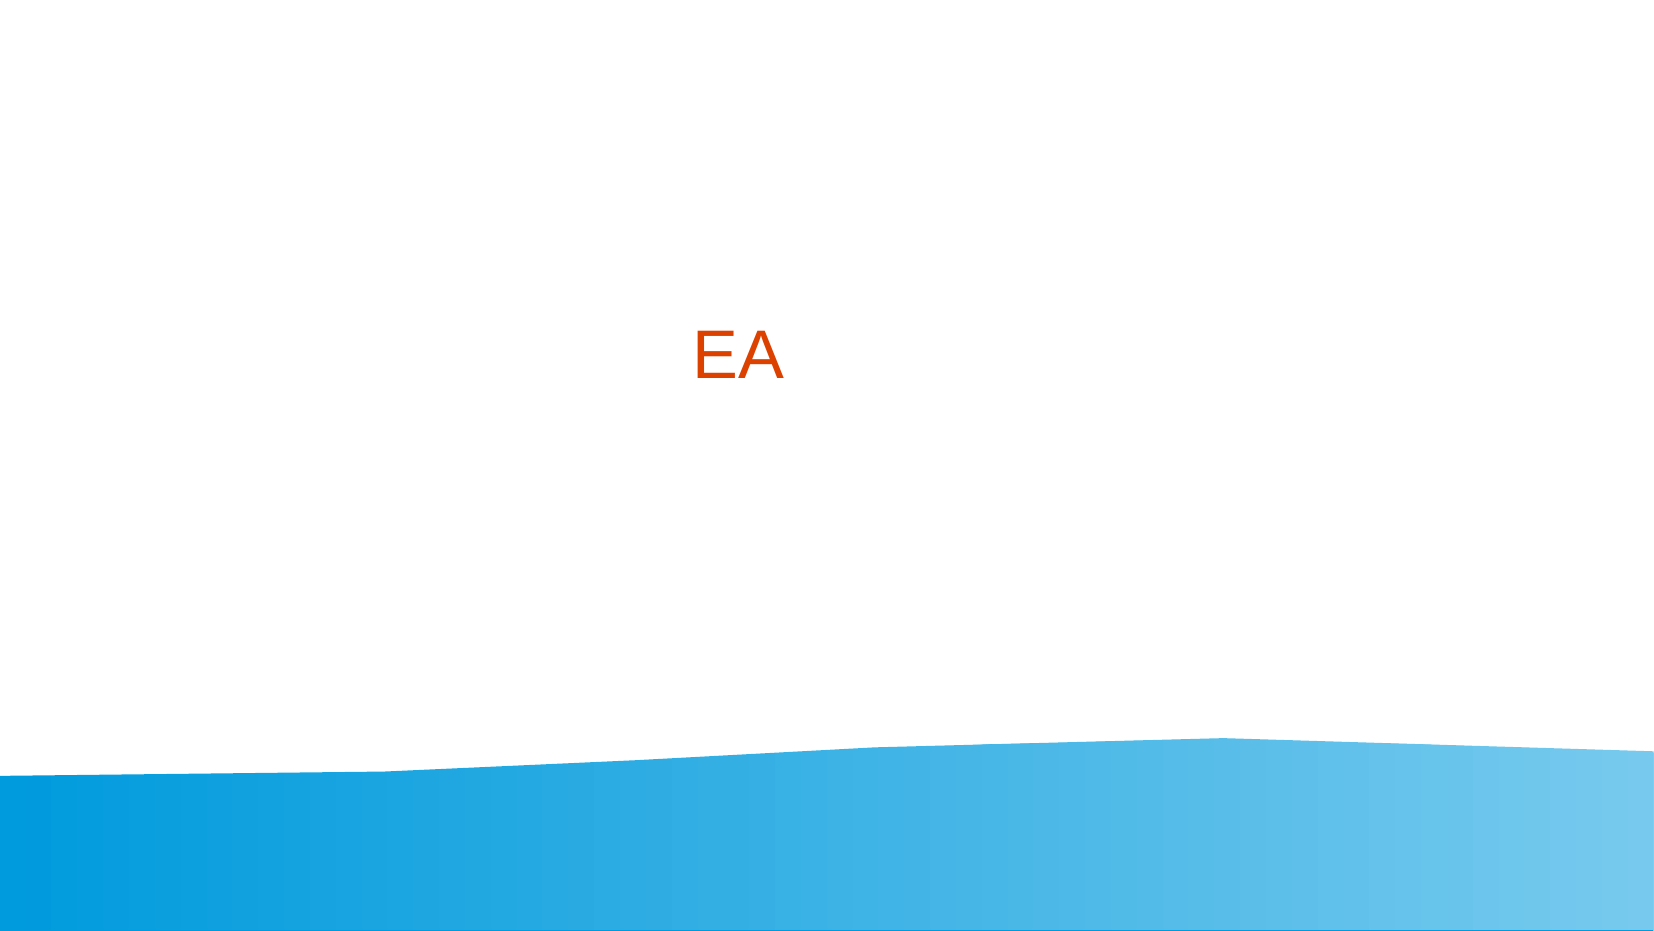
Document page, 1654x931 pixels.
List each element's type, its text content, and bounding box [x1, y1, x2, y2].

title EA [0, 265, 1477, 443]
